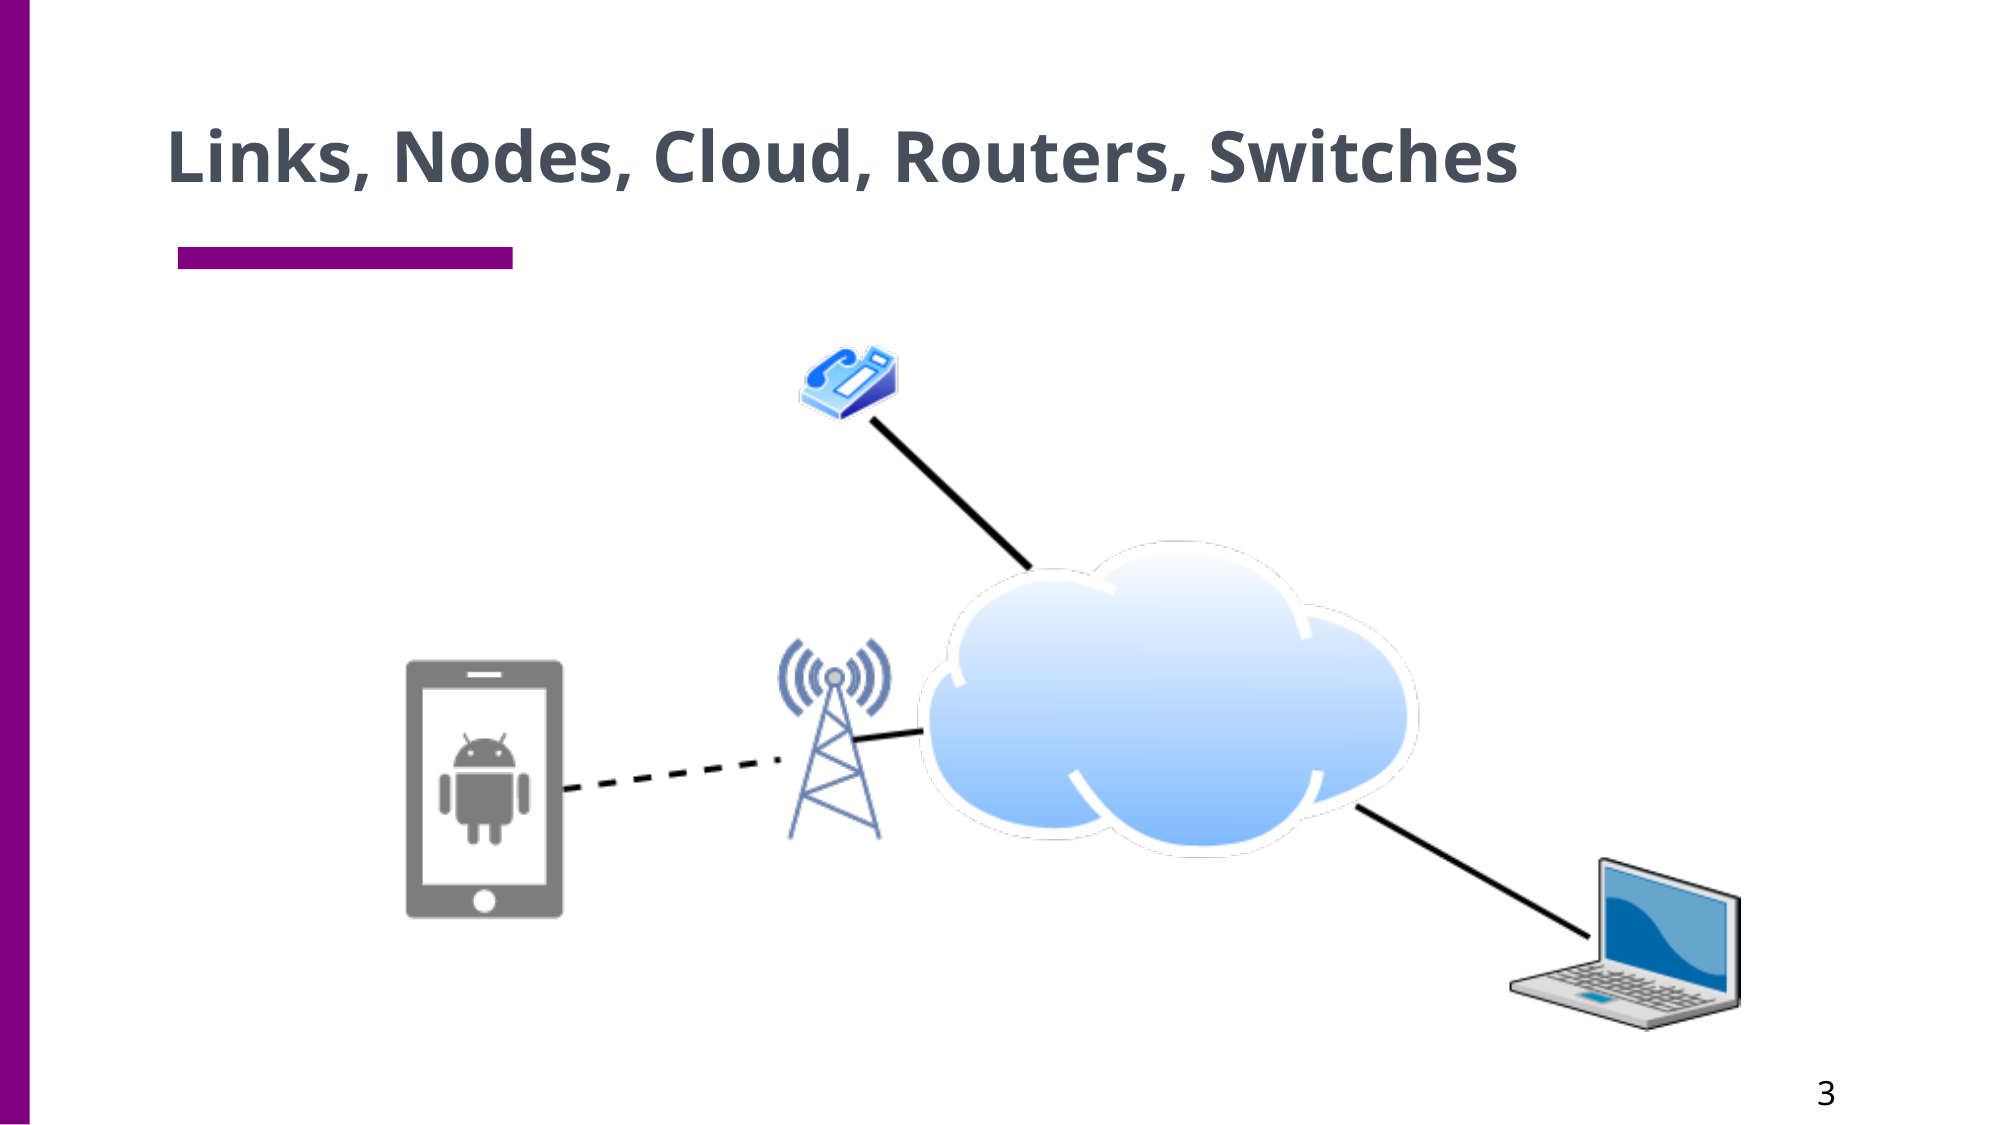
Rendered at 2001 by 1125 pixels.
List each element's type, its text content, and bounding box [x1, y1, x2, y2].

text_box Links, Nodes, Cloud, Routers, Switches [151, 0, 1849, 212]
picture [405, 344, 1741, 1032]
